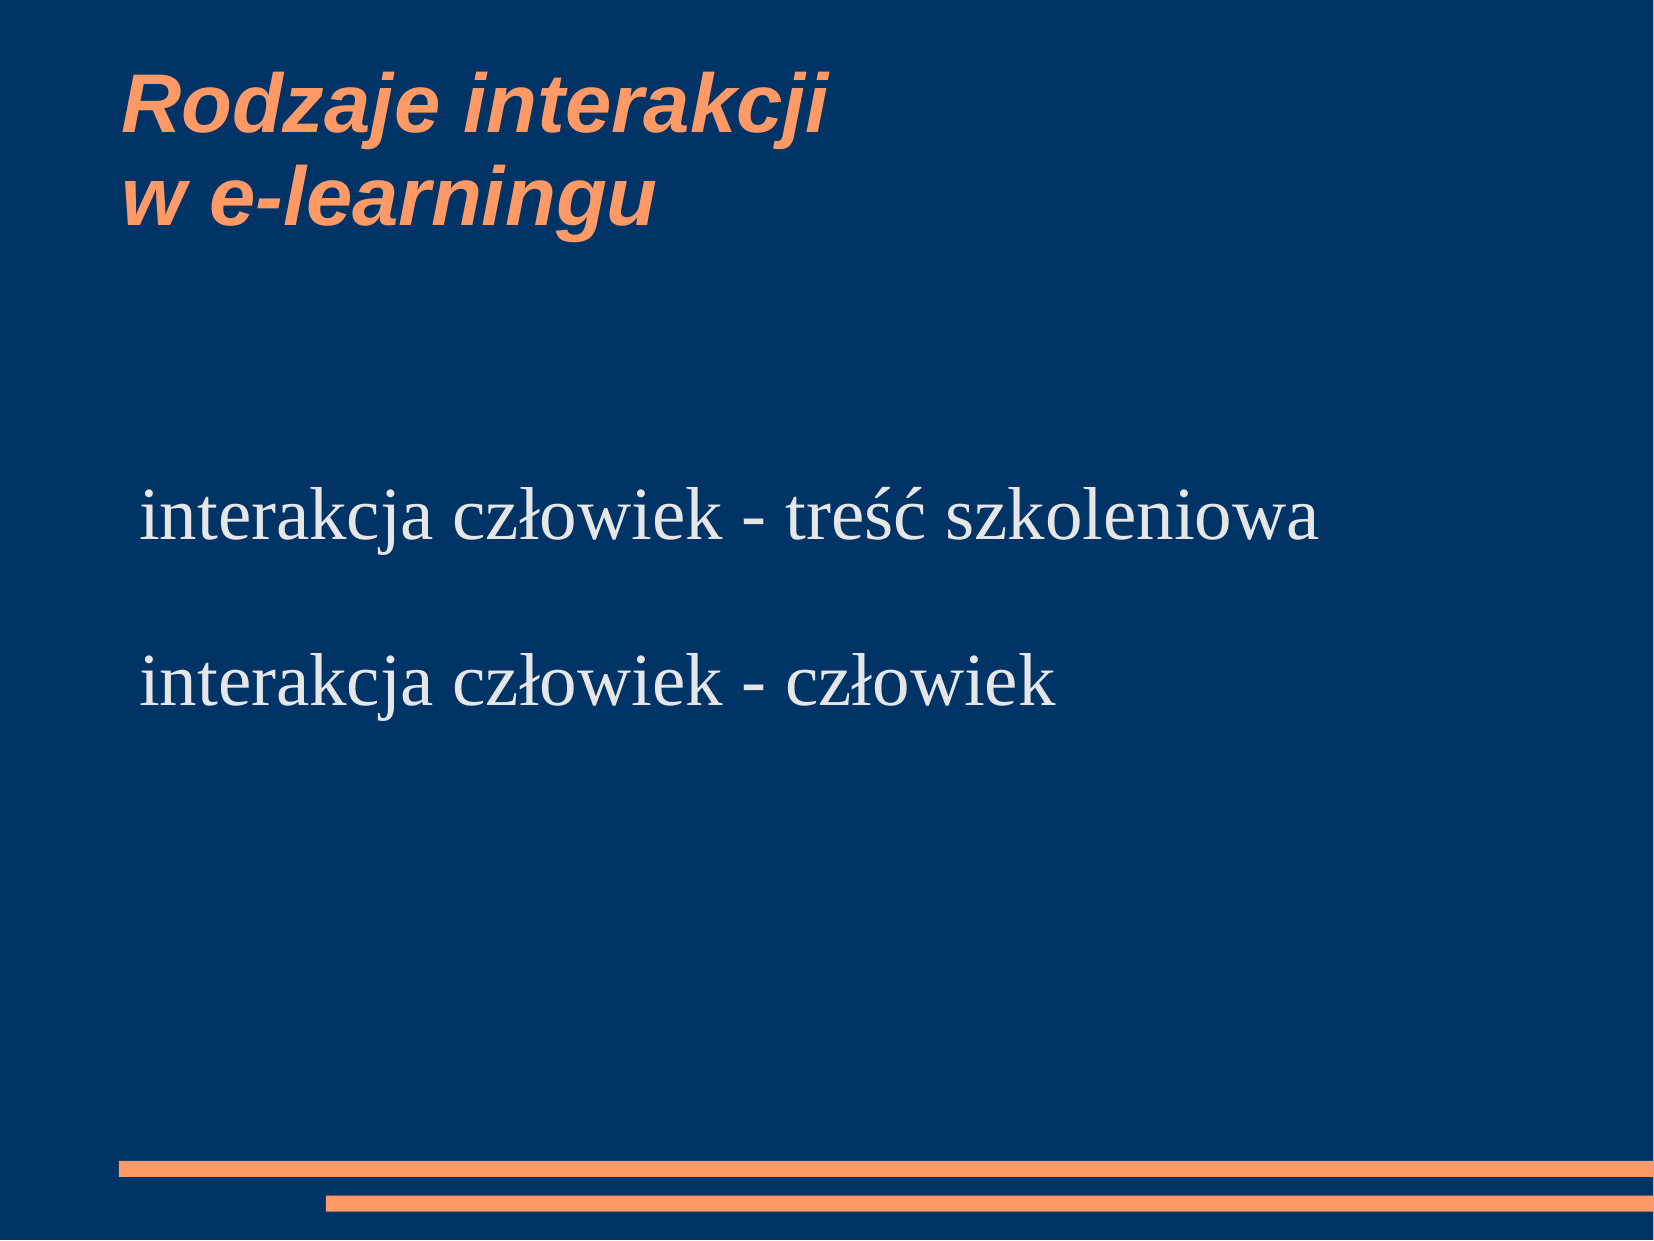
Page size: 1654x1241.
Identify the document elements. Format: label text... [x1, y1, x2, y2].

title Rodzaje interakcji w e-learningu [121, 46, 1534, 254]
list interakcja człowiek - treść szkoleniowa interakcja człowiek - człowiek [121, 472, 1561, 1133]
